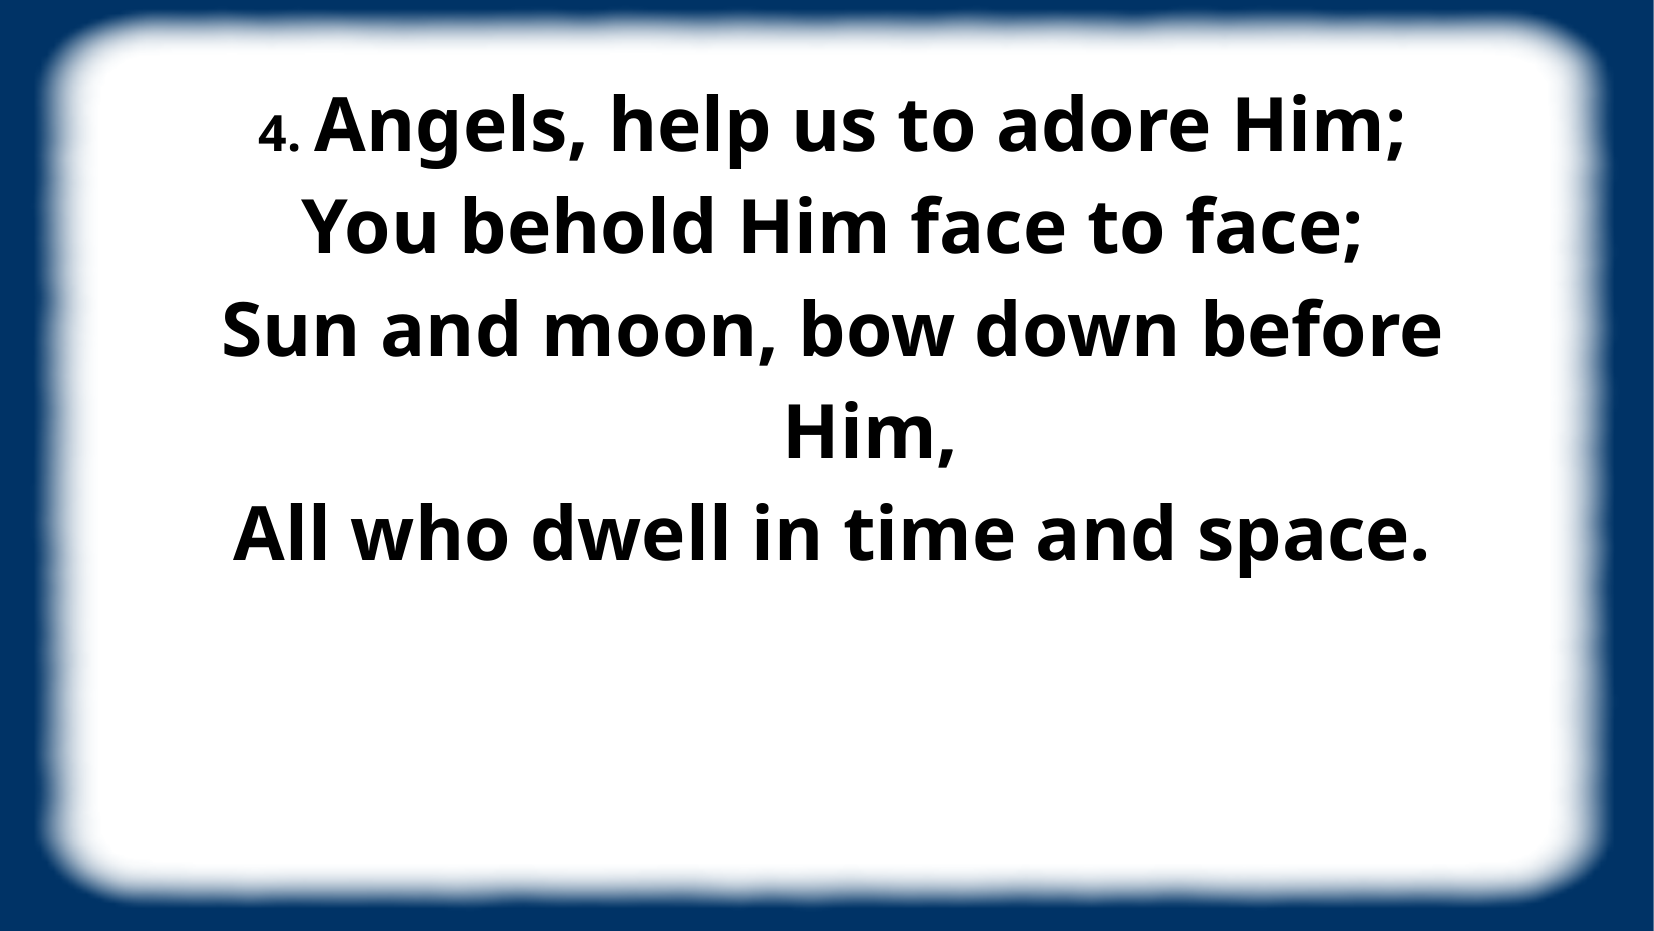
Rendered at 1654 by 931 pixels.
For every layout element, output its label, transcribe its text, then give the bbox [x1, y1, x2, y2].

text_box 4. Angels, help us to adore Him; You behold Him face to face; Sun and moon, bow down before Him, All who dwell in time and space. [113, 63, 1554, 496]
picture [0, 0, 1654, 931]
